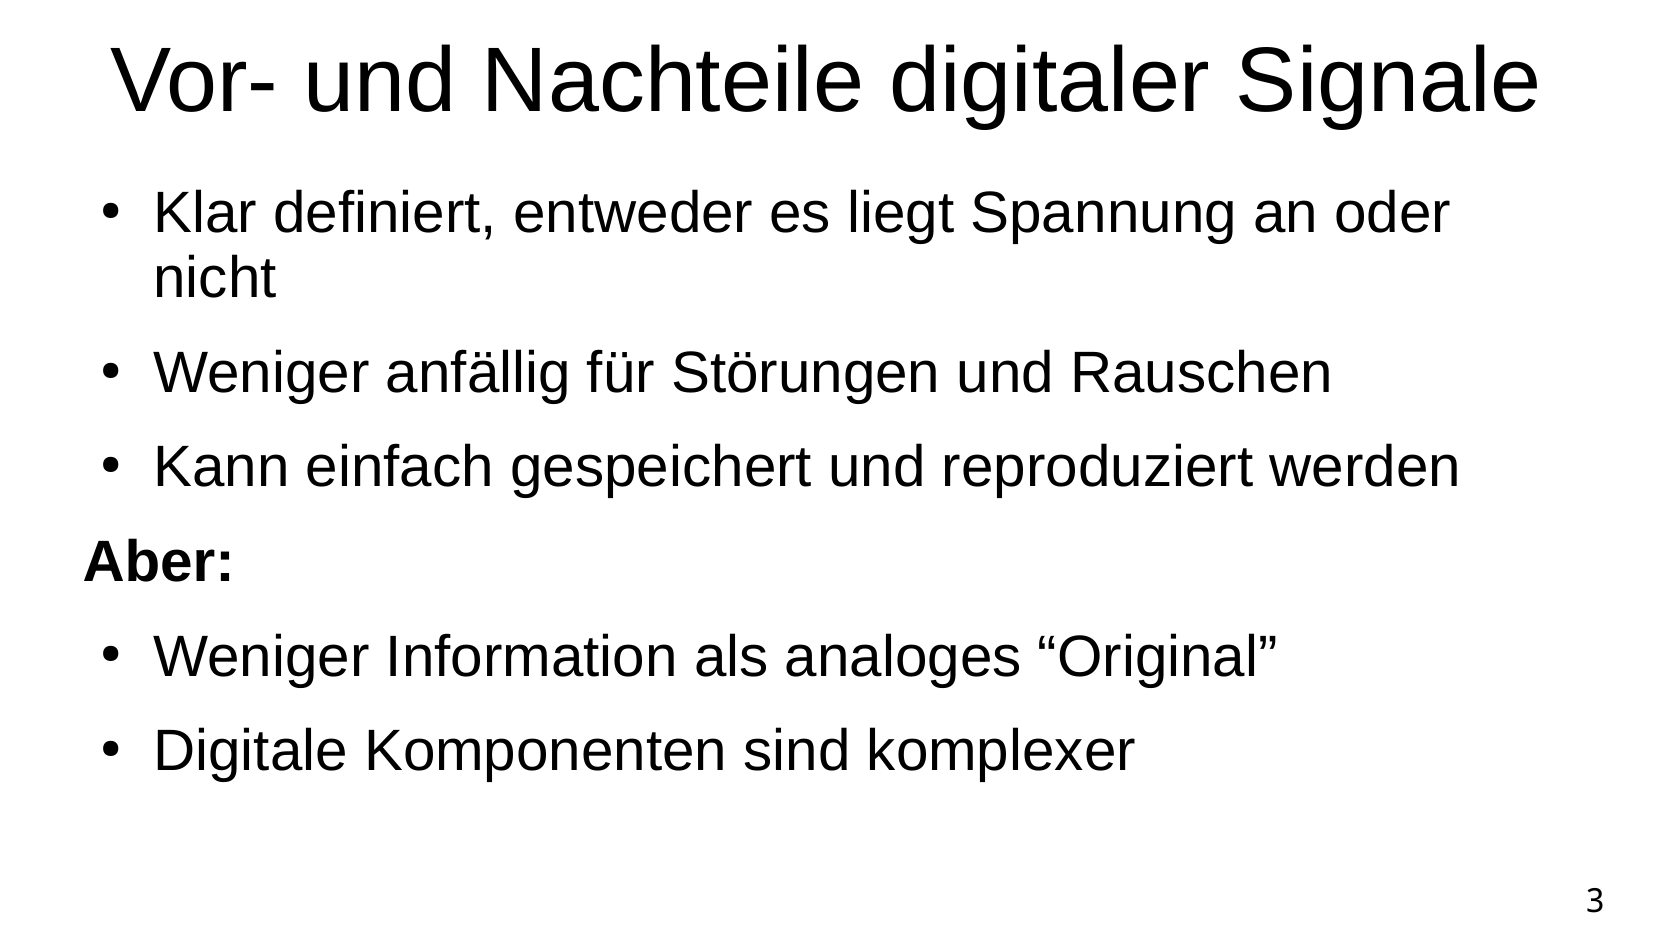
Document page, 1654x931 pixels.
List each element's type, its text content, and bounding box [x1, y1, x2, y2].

title Vor- und Nachteile digitaler Signale [82, 1, 1571, 157]
list Klar definiert, entweder es liegt Spannung an oder nicht Weniger anfällig für Störungen und Rauschen Kann einfach gespeichert und reproduziert werden Aber: Weniger Information als analoges “Original” Digitale Komponenten sind komplexer [82, 180, 1571, 811]
